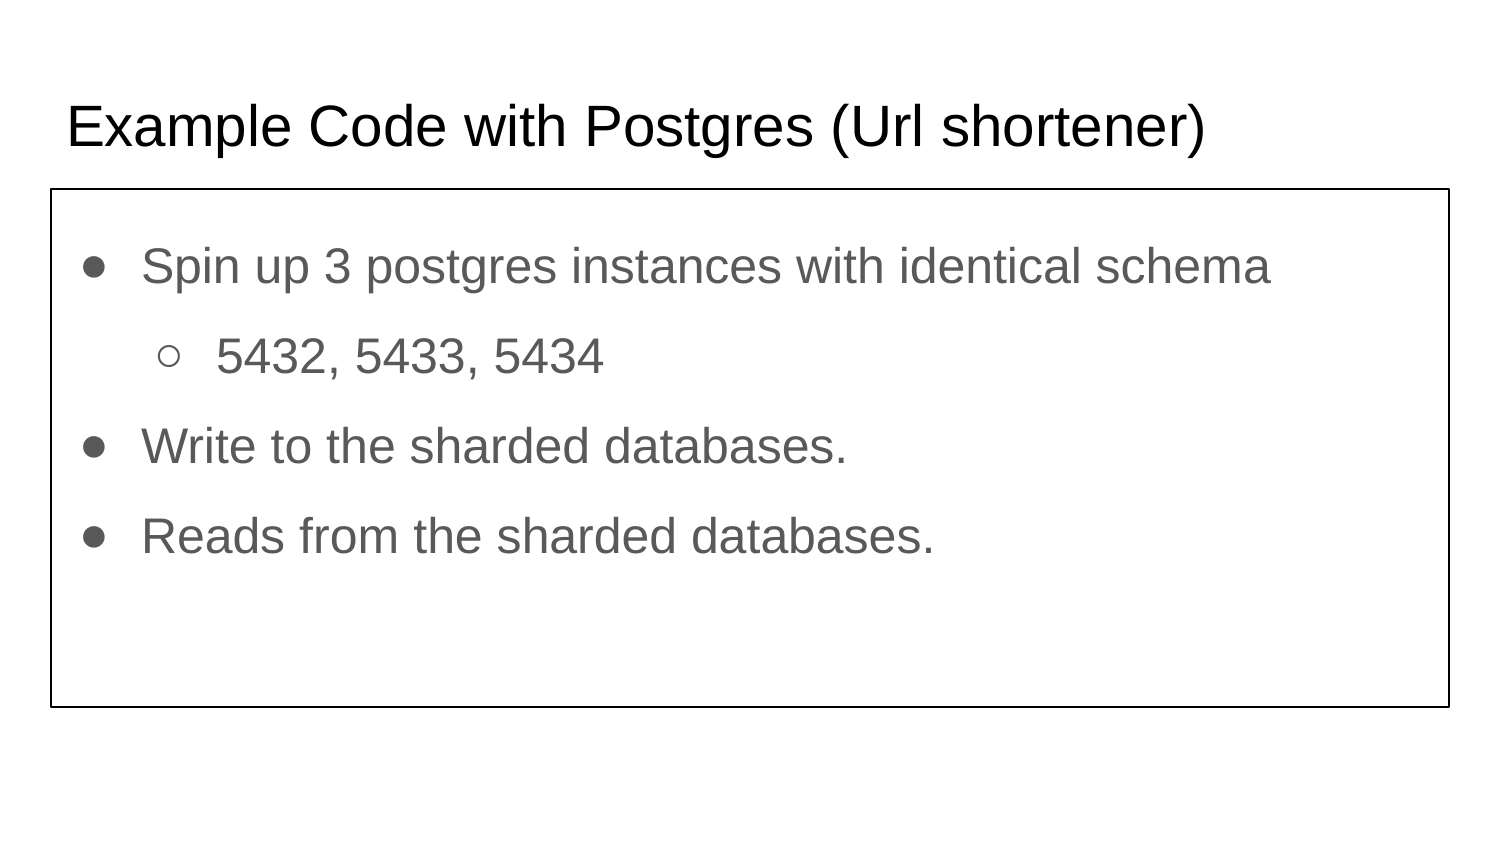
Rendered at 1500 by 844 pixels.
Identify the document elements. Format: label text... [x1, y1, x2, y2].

title Example Code with Postgres (Url shortener) [51, 72, 1449, 167]
list Spin up 3 postgres instances with identical schema 5432, 5433, 5434 Write to the sharded databases. Reads from the sharded databases. [51, 189, 1449, 708]
